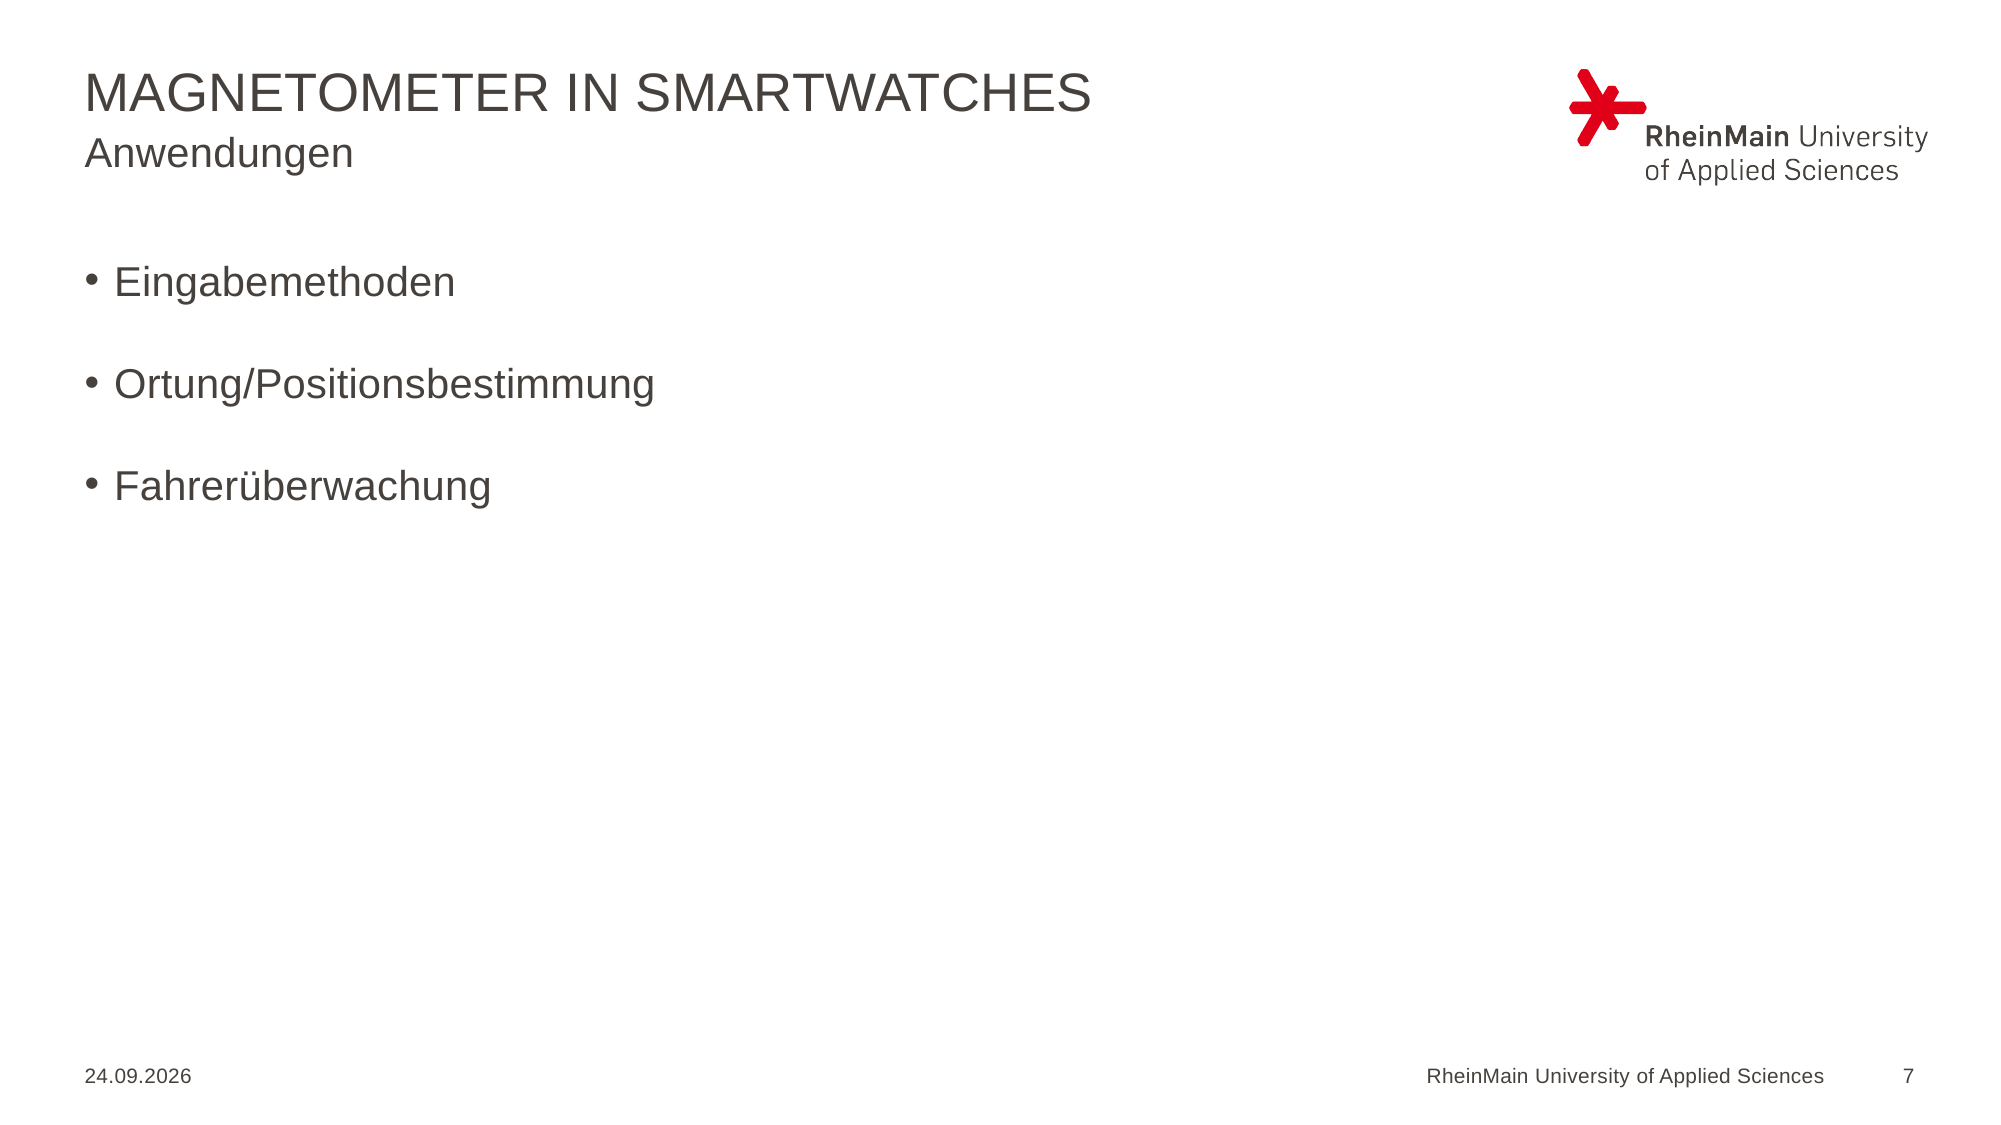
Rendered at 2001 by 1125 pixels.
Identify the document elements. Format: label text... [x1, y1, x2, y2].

slide_number 25.01.2022 [84, 1059, 325, 1090]
slide_number <number> [1845, 1059, 1915, 1090]
list Anwendungen [84, 125, 1443, 224]
title Magnetometer in smartwatches [84, 66, 1443, 124]
footer RheinMain University of Applied Sciences [701, 1059, 1845, 1090]
list Eingabemethoden Ortung/Positionsbestimmung Fahrerüberwachung [84, 253, 1916, 960]
picture [1537, 37, 1960, 212]
